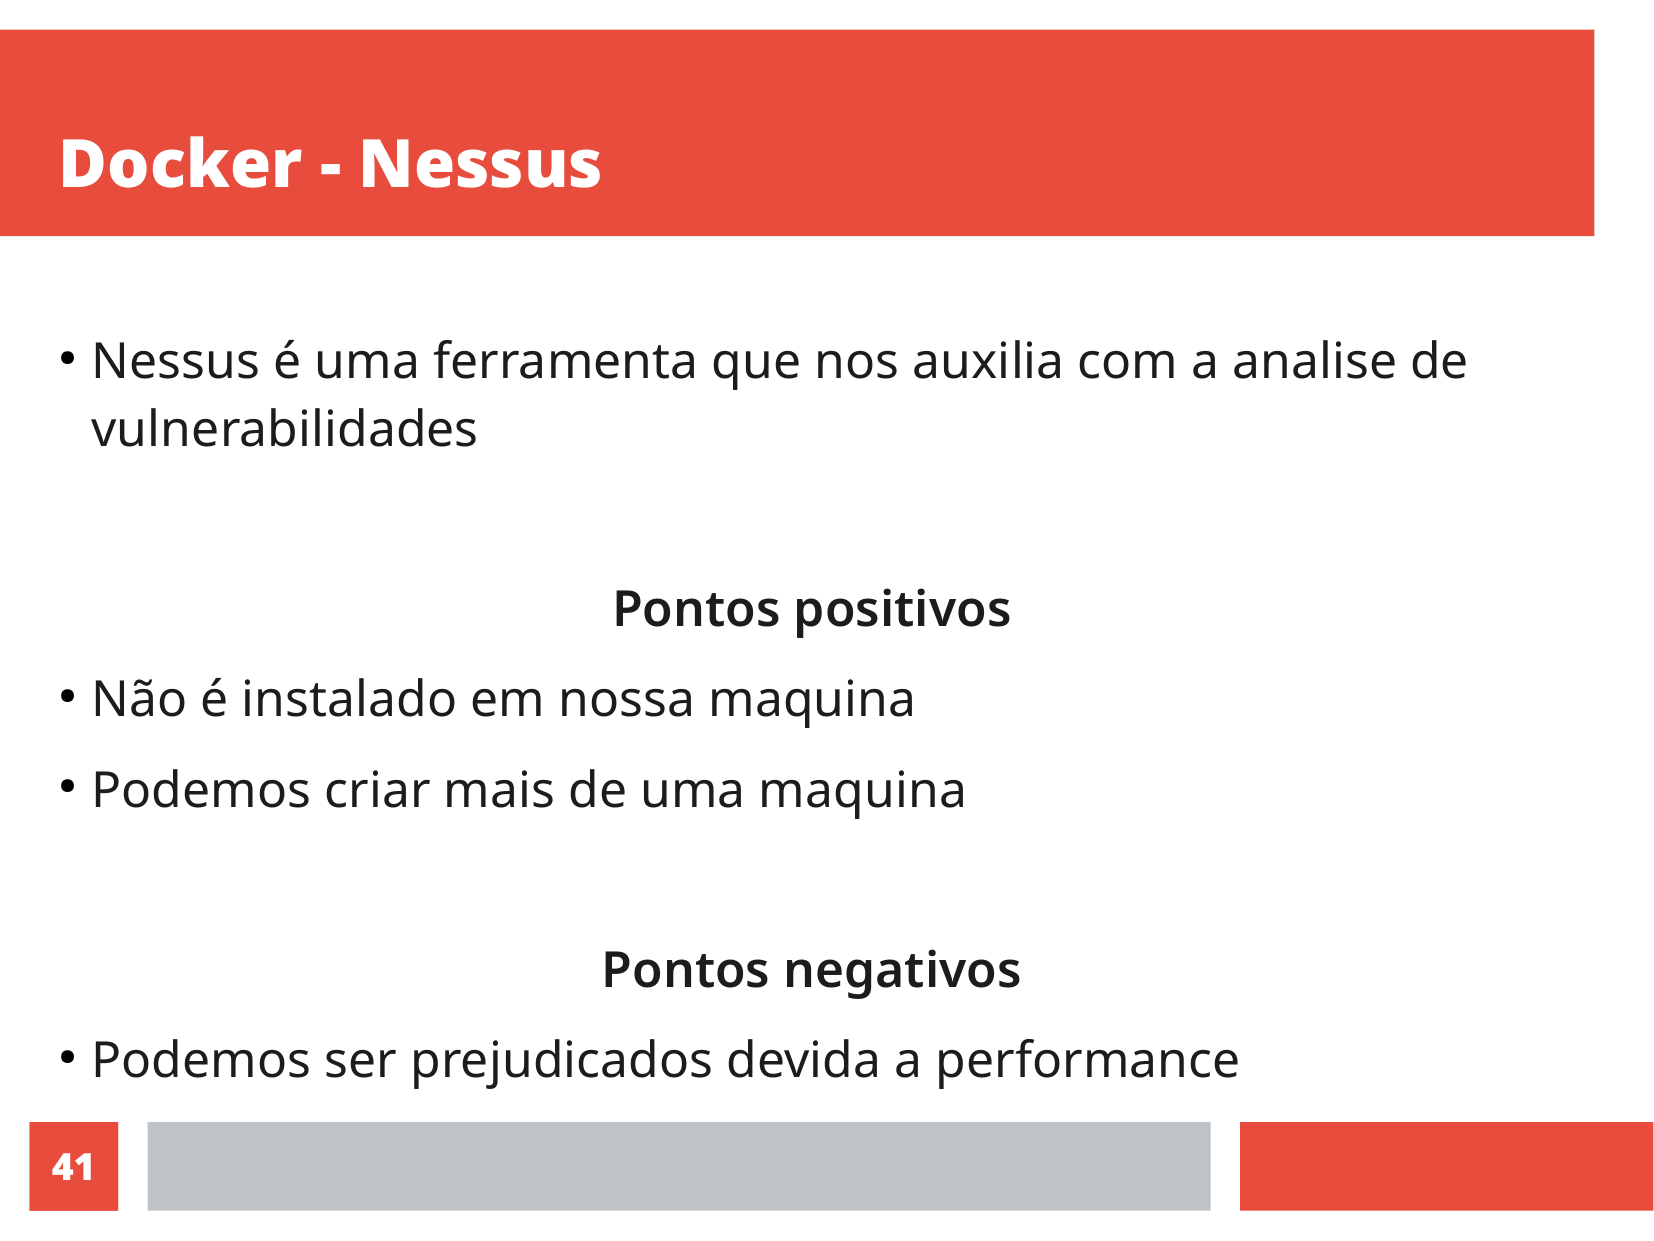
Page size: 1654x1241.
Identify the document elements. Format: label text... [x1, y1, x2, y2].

list Nessus é uma ferramenta que nos auxilia com a analise de vulnerabilidades Pontos positivos Não é instalado em nossa maquina Podemos criar mais de uma maquina Pontos negativos Podemos ser prejudicados devida a performance [59, 324, 1565, 1093]
title Docker - Nessus [59, 59, 1595, 207]
